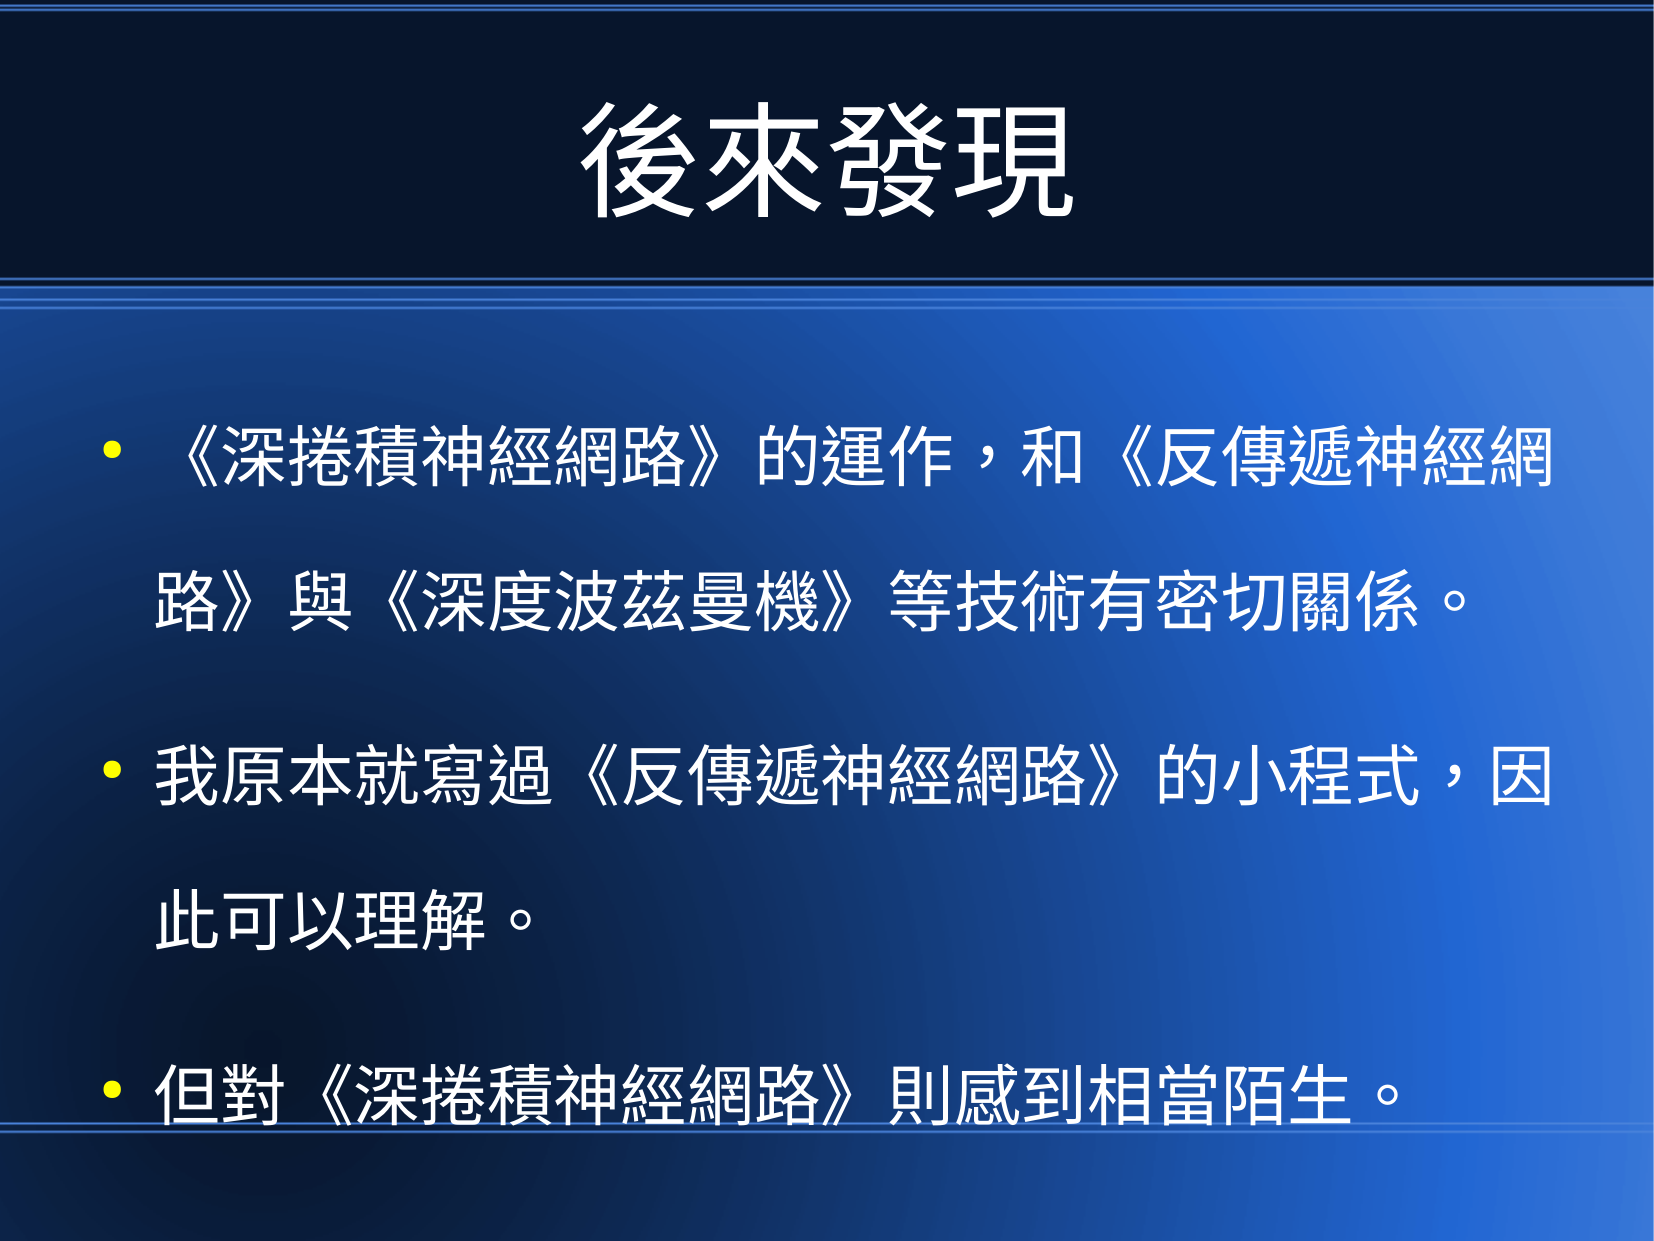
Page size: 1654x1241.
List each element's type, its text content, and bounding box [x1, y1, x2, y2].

title 後來發現 [82, 49, 1571, 257]
list 《深捲積神經網路》的運作，和《反傳遞神經網路》與《深度波茲曼機》等技術有密切關係。 我原本就寫過《反傳遞神經網路》的小程式，因此可以理解。 但對《深捲積神經網路》則感到相當陌生。 [82, 355, 1571, 1241]
picture [0, 0, 1654, 1241]
